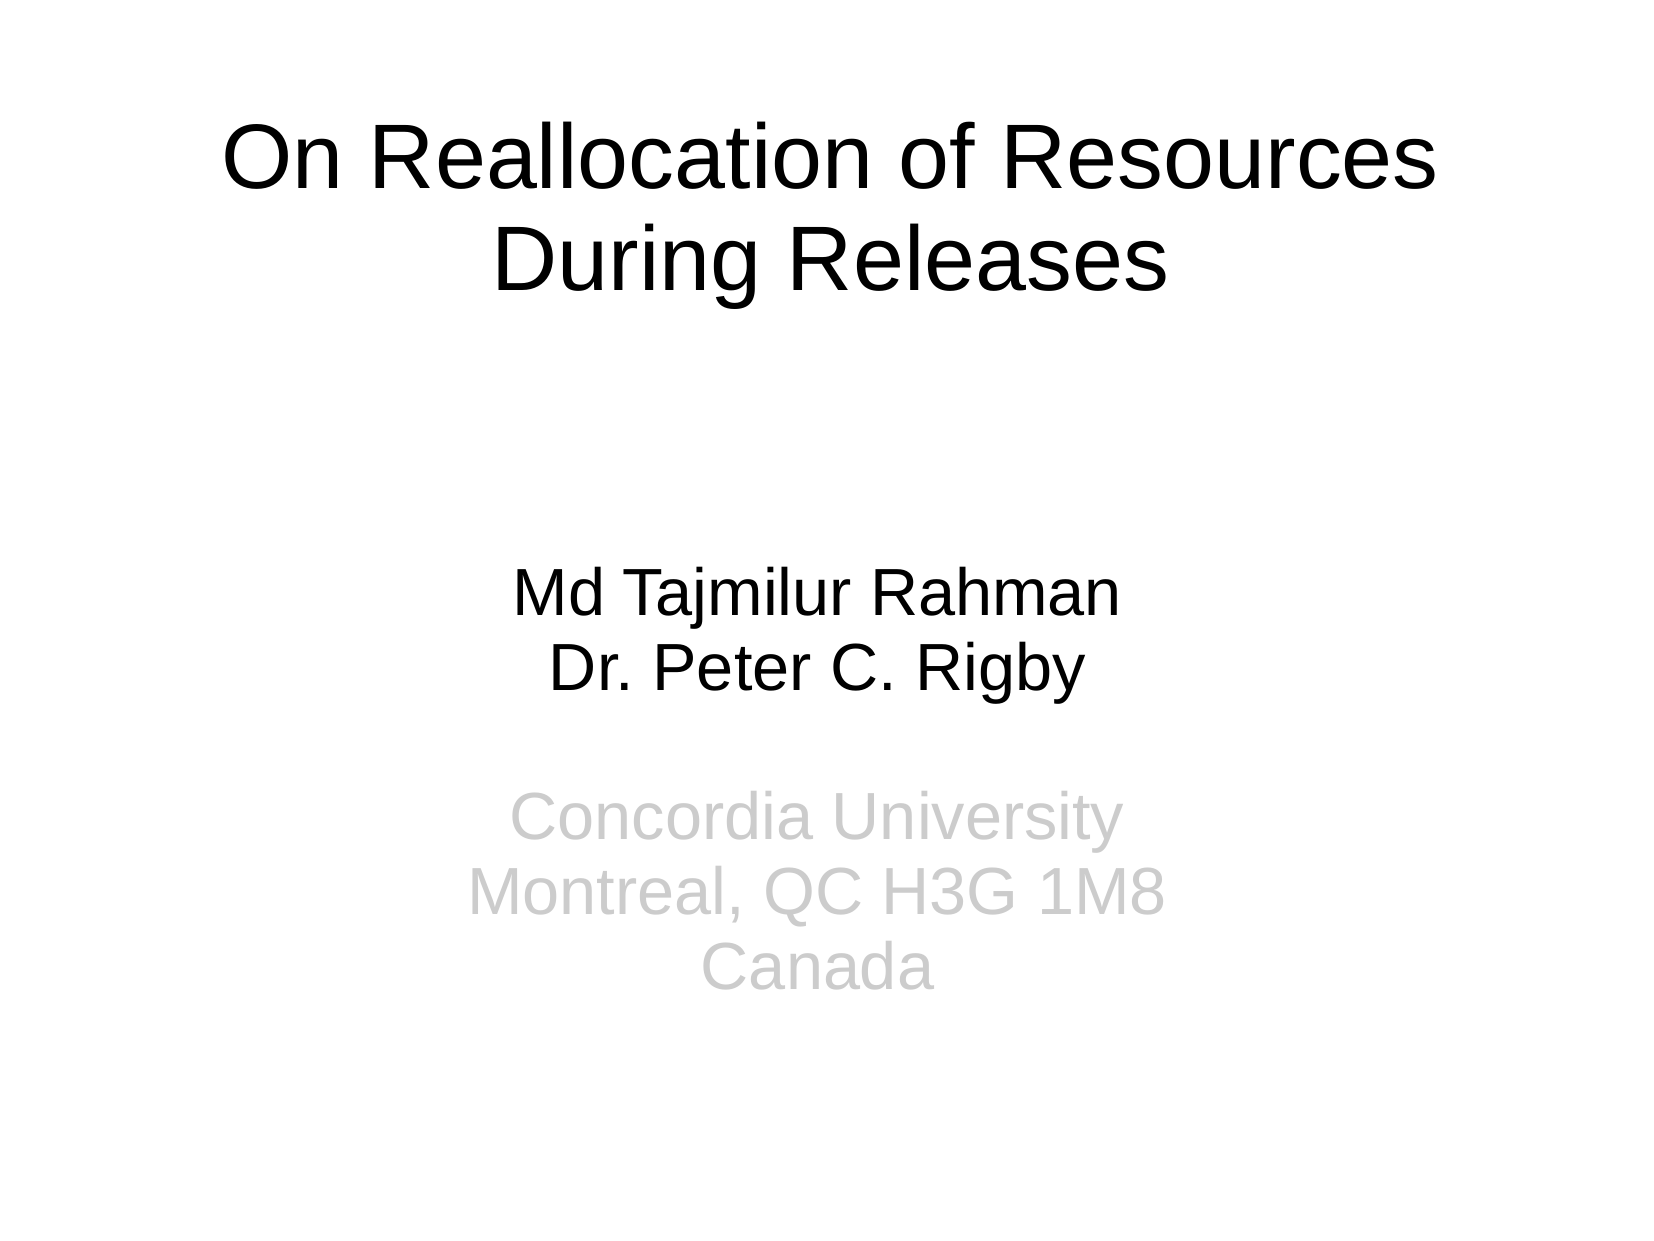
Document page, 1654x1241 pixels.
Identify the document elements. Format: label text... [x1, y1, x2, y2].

subtitle Md Tajmilur Rahman Dr. Peter C. Rigby Concordia University Montreal, QC H3G 1M8 Canada [89, 534, 1546, 1100]
title On Reallocation of Resources During Releases [86, 105, 1576, 413]
